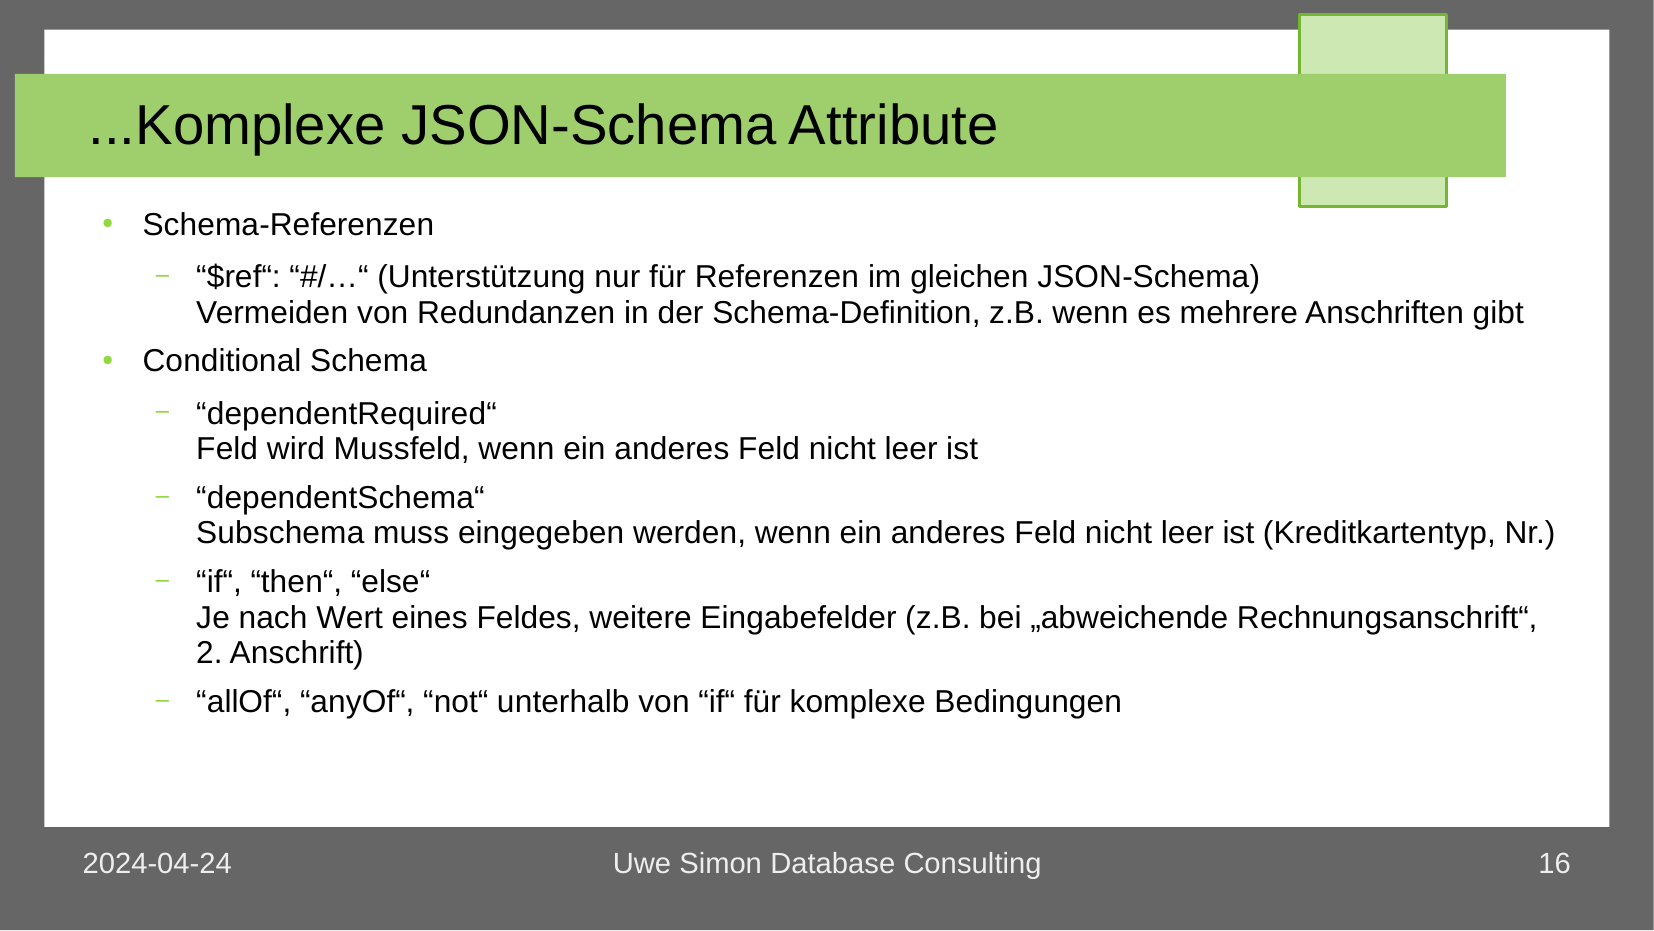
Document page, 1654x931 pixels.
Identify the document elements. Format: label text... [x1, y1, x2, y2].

title ...Komplexe JSON-Schema Attribute [88, 73, 1506, 178]
list Schema-Referenzen “$ref“: “#/…“ (Unterstützung nur für Referenzen im gleichen JSON-Schema) Vermeiden von Redundanzen in der Schema-Definition, z.B. wenn es mehrere Anschriften gibt Conditional Schema “dependentRequired“ Feld wird Mussfeld, wenn ein anderes Feld nicht leer ist “dependentSchema“ Subschema muss eingegeben werden, wenn ein anderes Feld nicht leer ist (Kreditkartentyp, Nr.) “if“, “then“, “else“ Je nach Wert eines Feldes, weitere Eingabefelder (z.B. bei „abweichende Rechnungsanschrift“, 2. Anschrift) “allOf“, “anyOf“, “not“ unterhalb von “if“ für komplexe Bedingungen [88, 206, 1565, 739]
